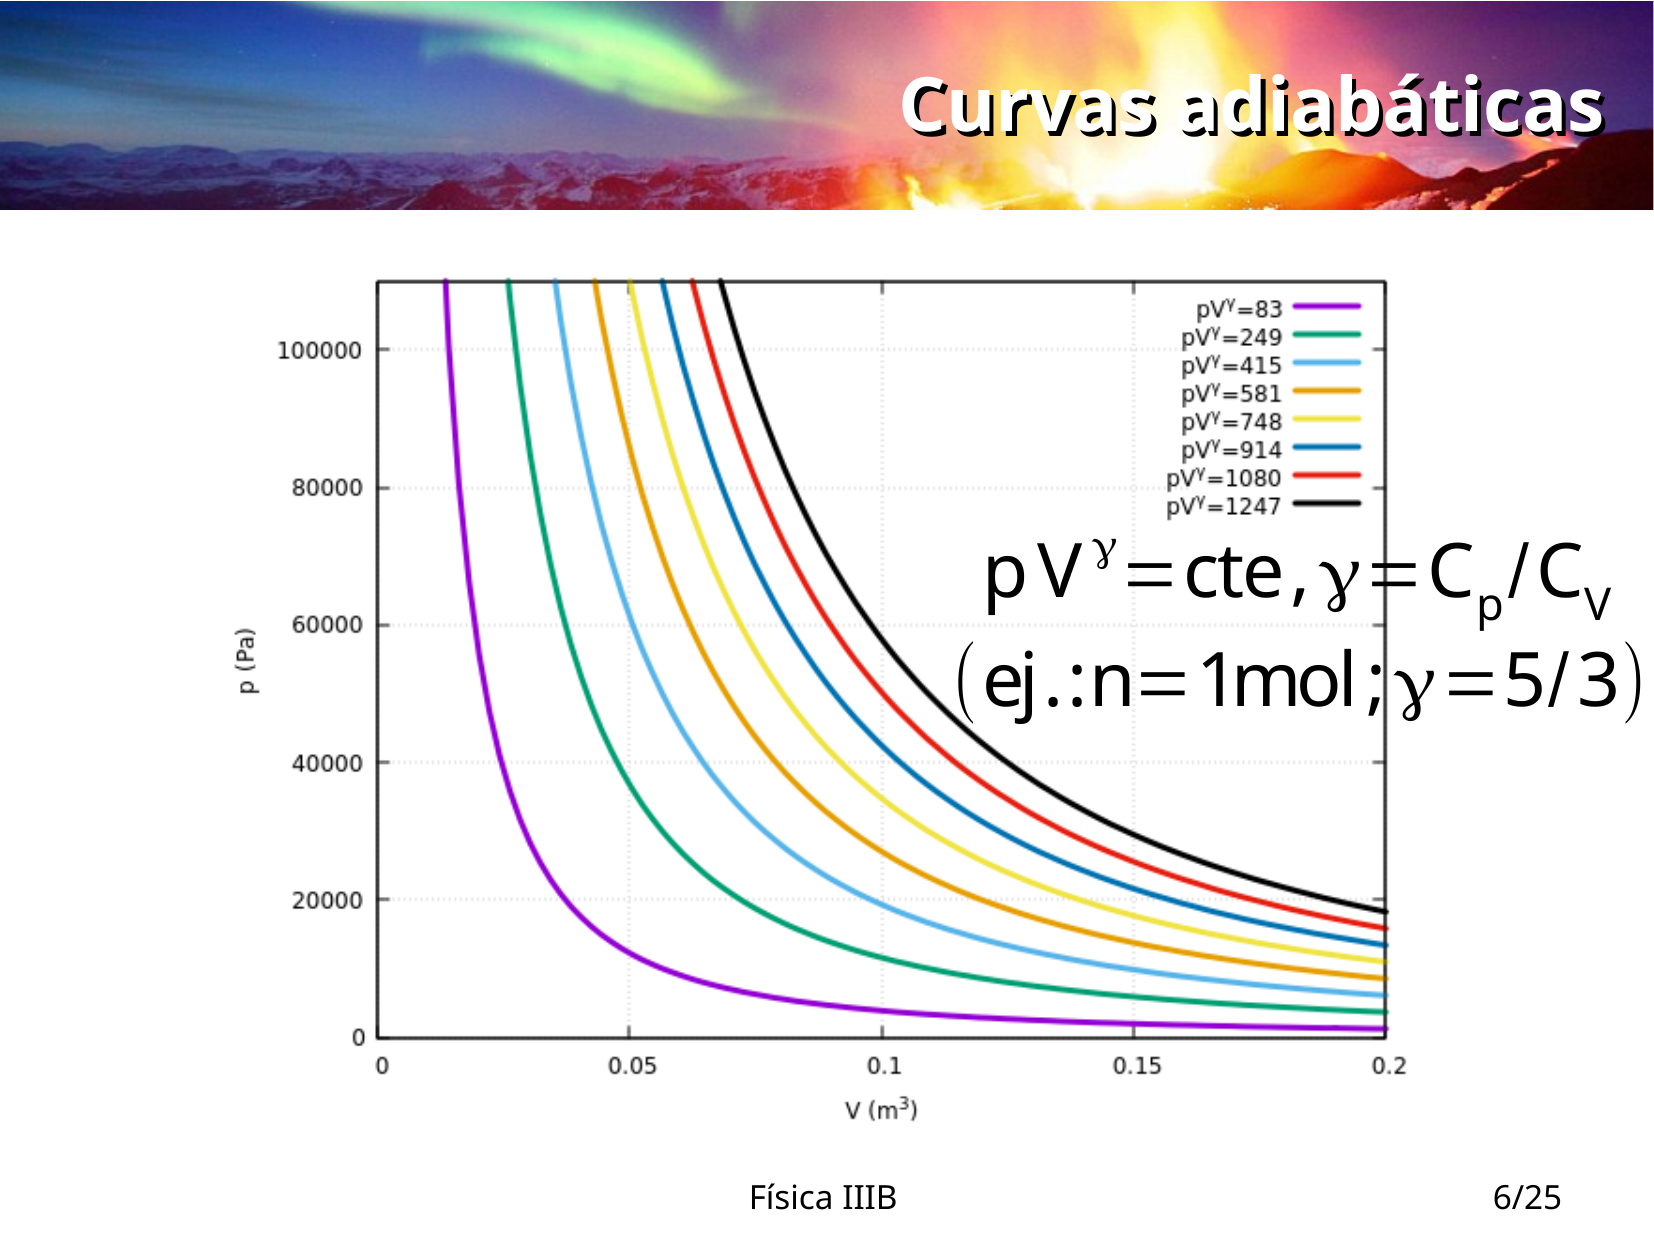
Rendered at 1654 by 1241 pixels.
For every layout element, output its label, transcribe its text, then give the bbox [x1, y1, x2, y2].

picture [0, 1, 1654, 210]
picture [224, 254, 1425, 1156]
title Curvas adiabáticas [45, 15, 1606, 191]
chart [946, 525, 1654, 729]
